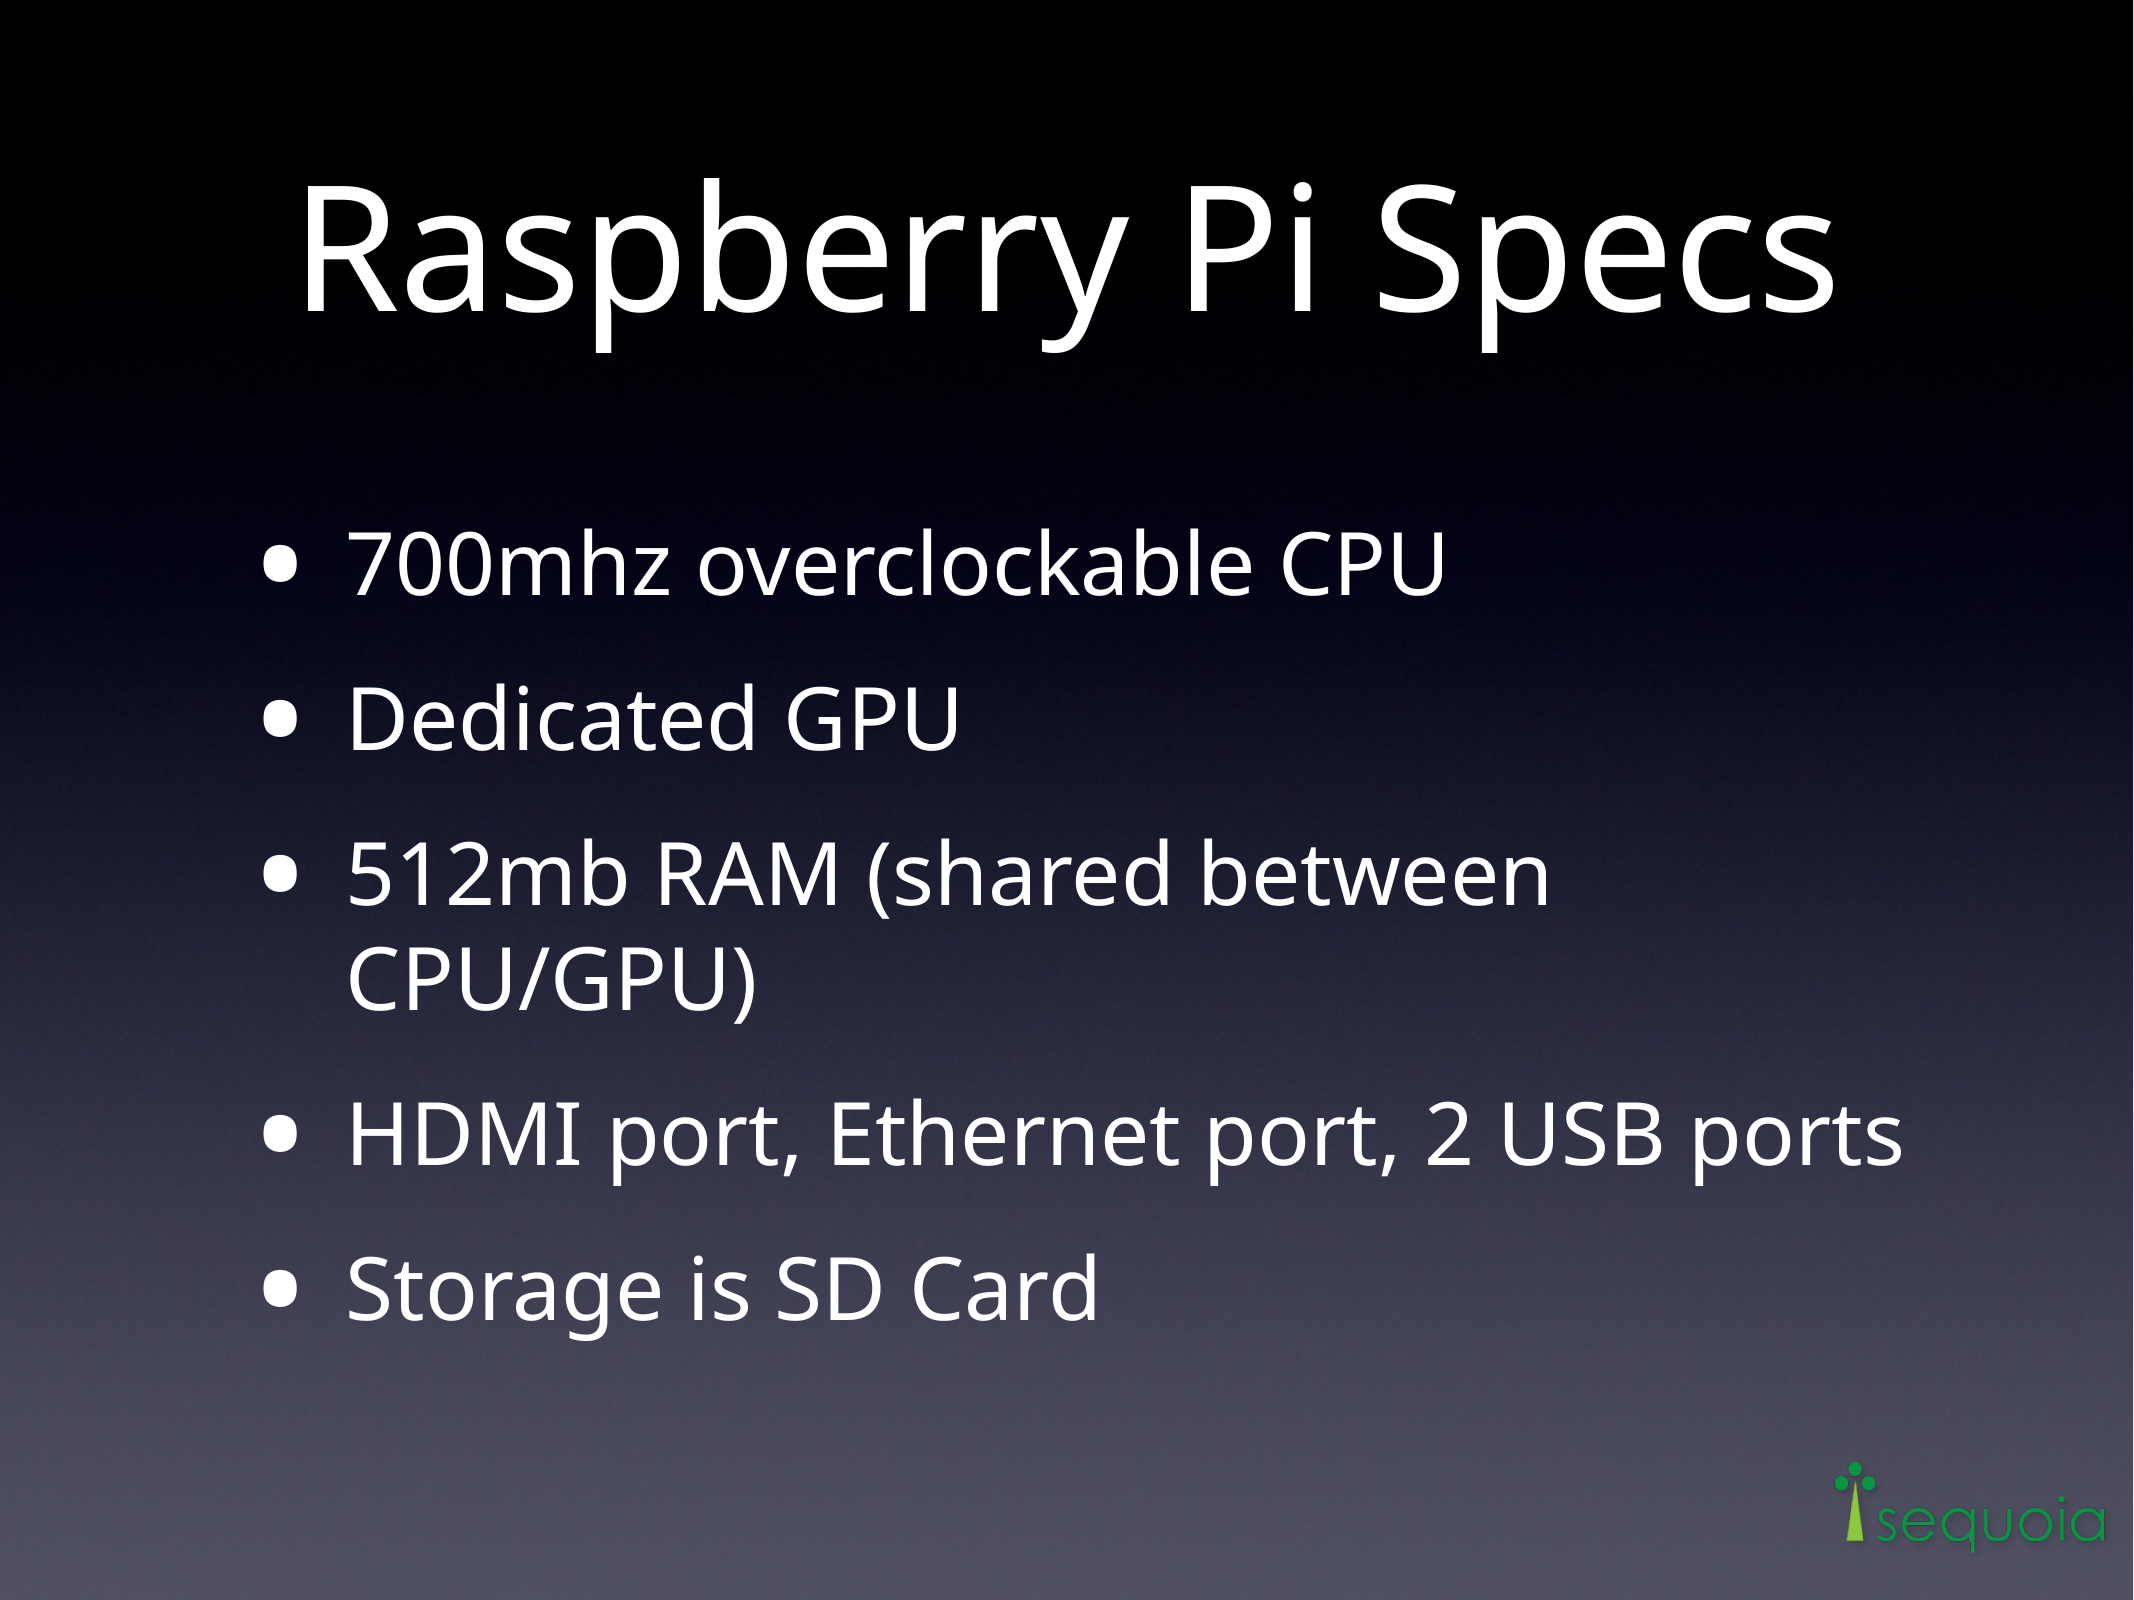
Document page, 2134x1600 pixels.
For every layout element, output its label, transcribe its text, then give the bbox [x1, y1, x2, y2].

picture [0, 0, 2134, 1600]
title Raspberry Pi Specs [208, 41, 1925, 442]
subtitle 700mhz overclockable CPU Dedicated GPU 512mb RAM (shared between CPU/GPU) HDMI port, Ethernet port, 2 USB ports Storage is SD Card [208, 454, 1925, 1392]
